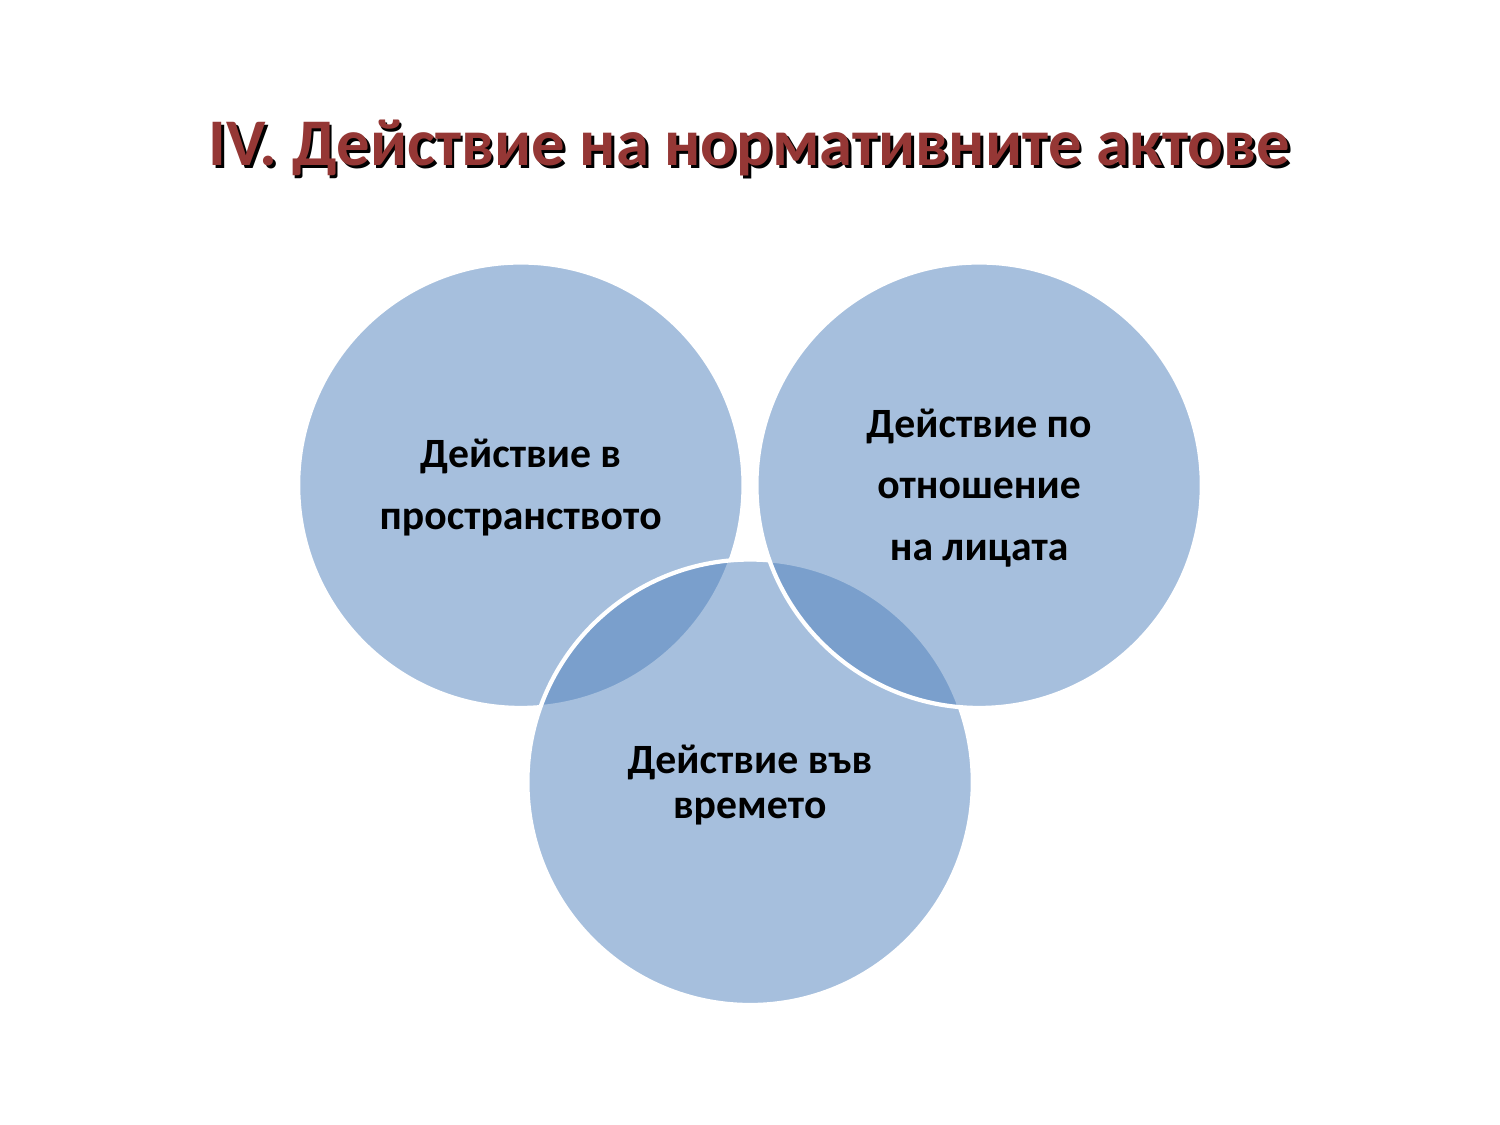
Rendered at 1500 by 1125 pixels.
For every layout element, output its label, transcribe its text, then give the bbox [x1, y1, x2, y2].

text_box Действие в пространството [298, 262, 744, 708]
title IV. Действие на нормативните актове [75, 45, 1426, 233]
text_box Действие по отношение на лицата [756, 262, 1202, 708]
text_box Действие във времето [527, 559, 973, 1006]
